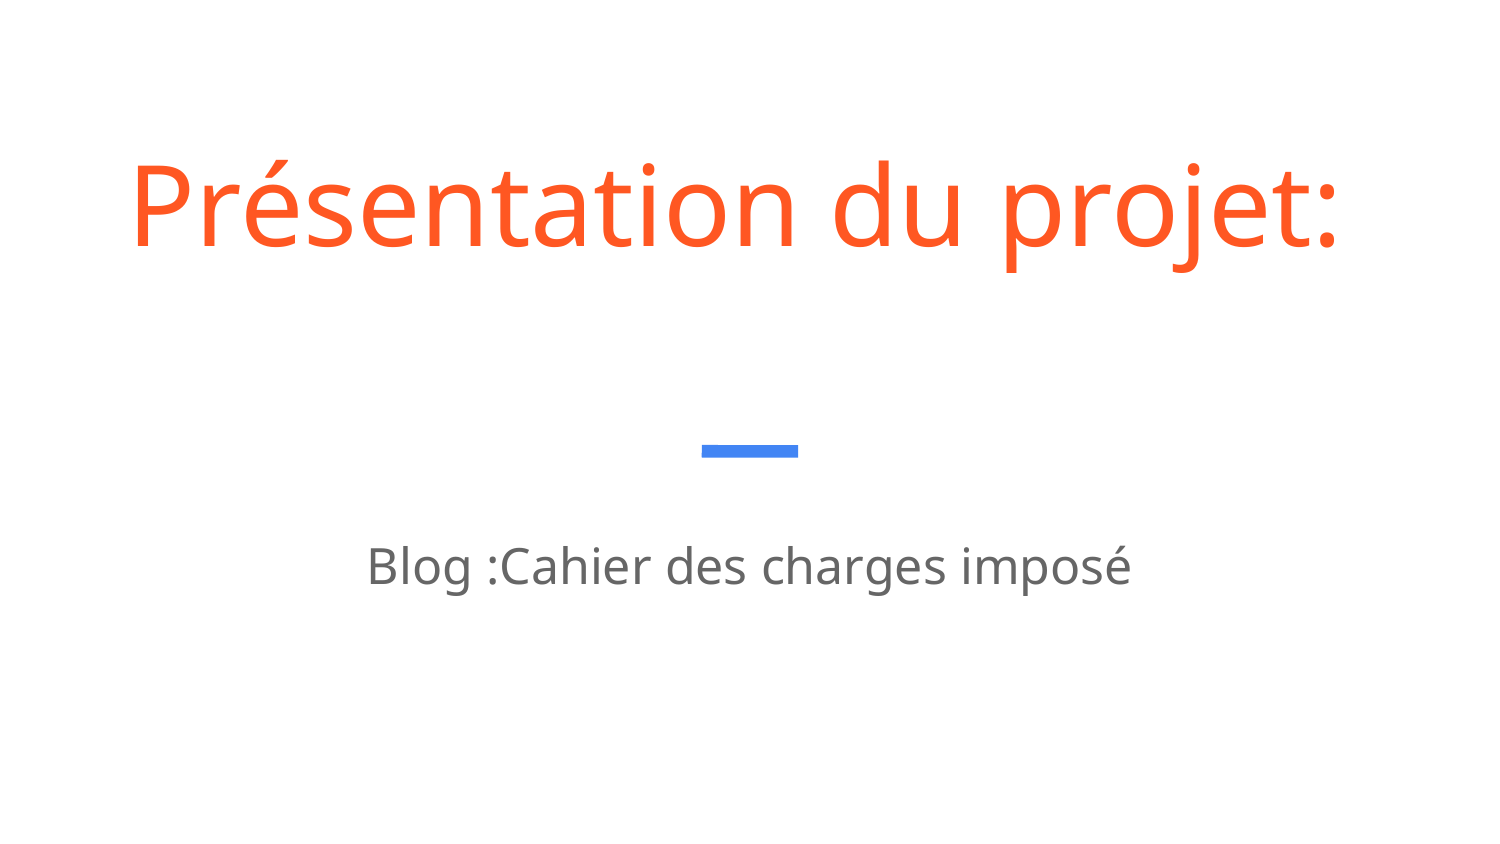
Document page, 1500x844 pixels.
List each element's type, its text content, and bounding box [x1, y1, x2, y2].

title Présentation du projet: [51, 97, 1449, 419]
subtitle Blog :Cahier des charges imposé [51, 519, 1449, 640]
